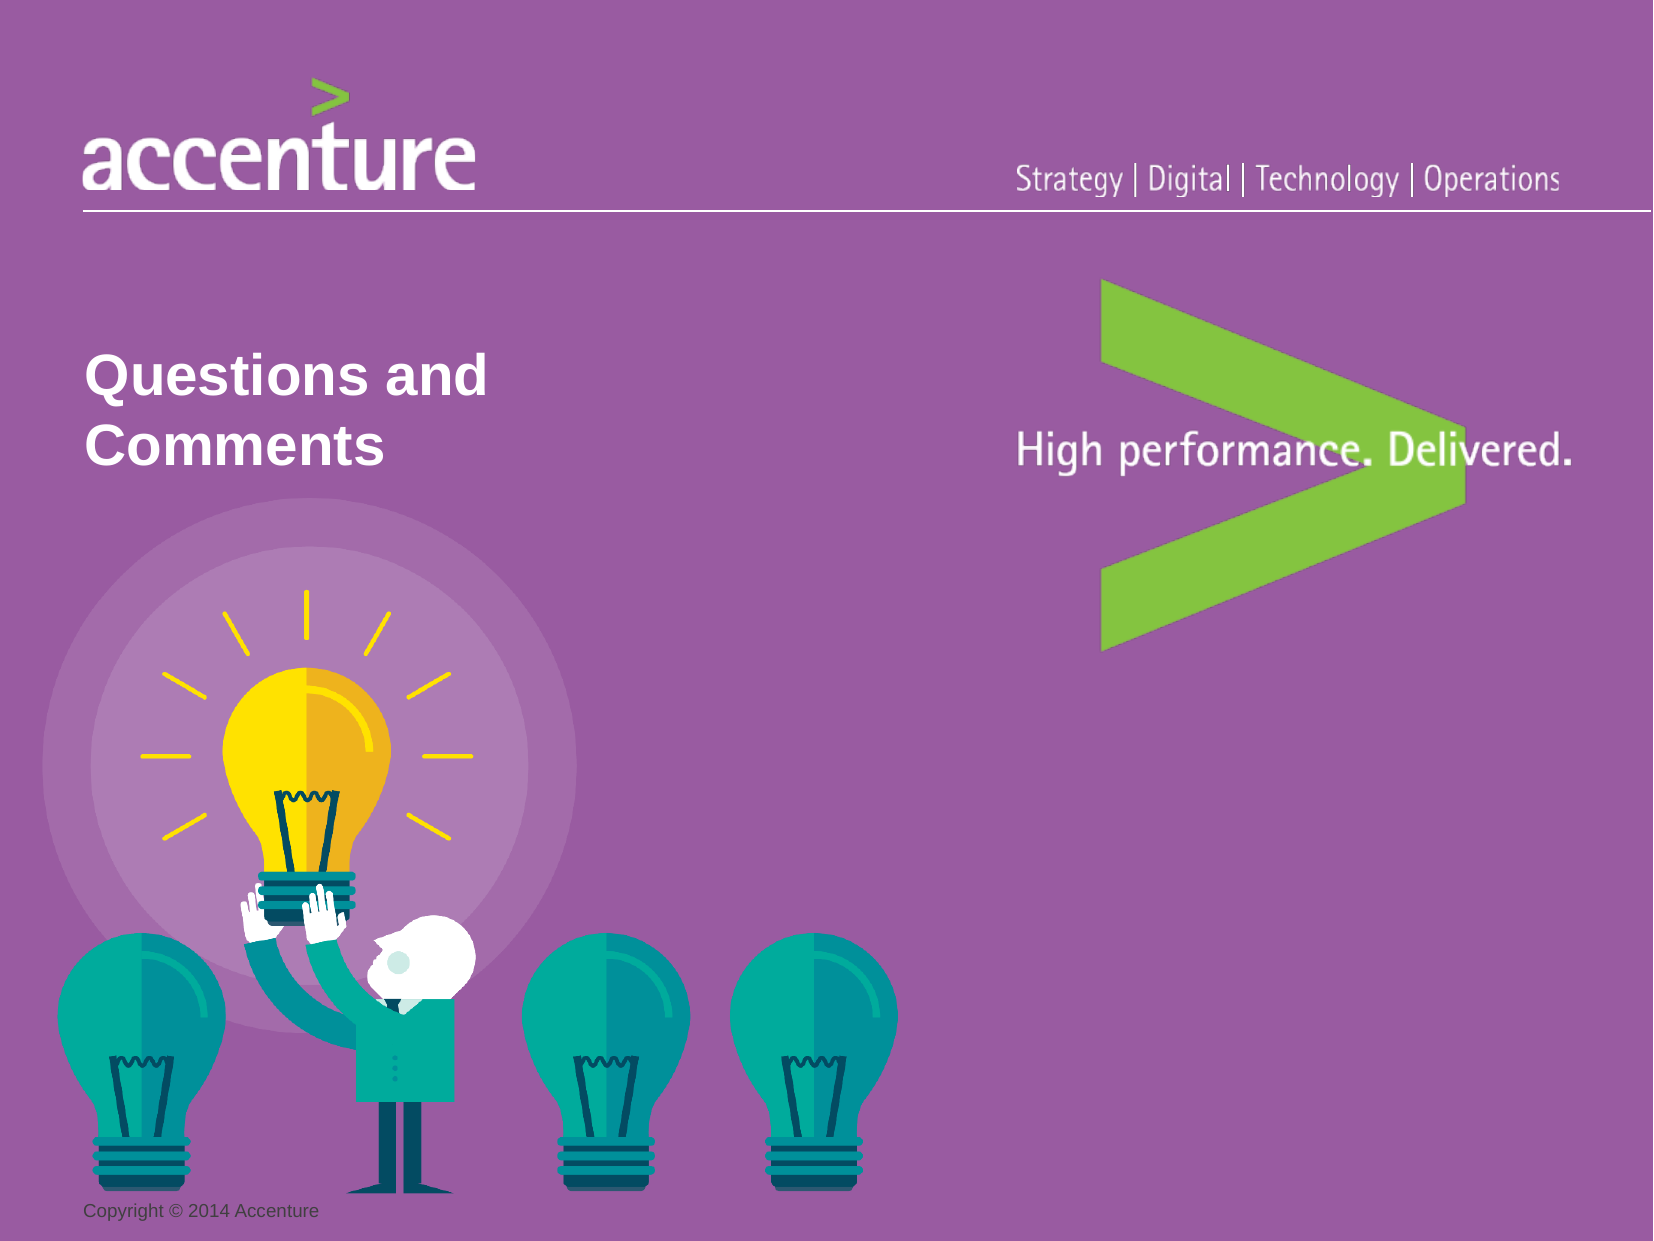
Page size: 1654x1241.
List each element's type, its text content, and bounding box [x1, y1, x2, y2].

picture [0, 0, 1653, 1241]
title Questions and Comments [84, 329, 746, 434]
